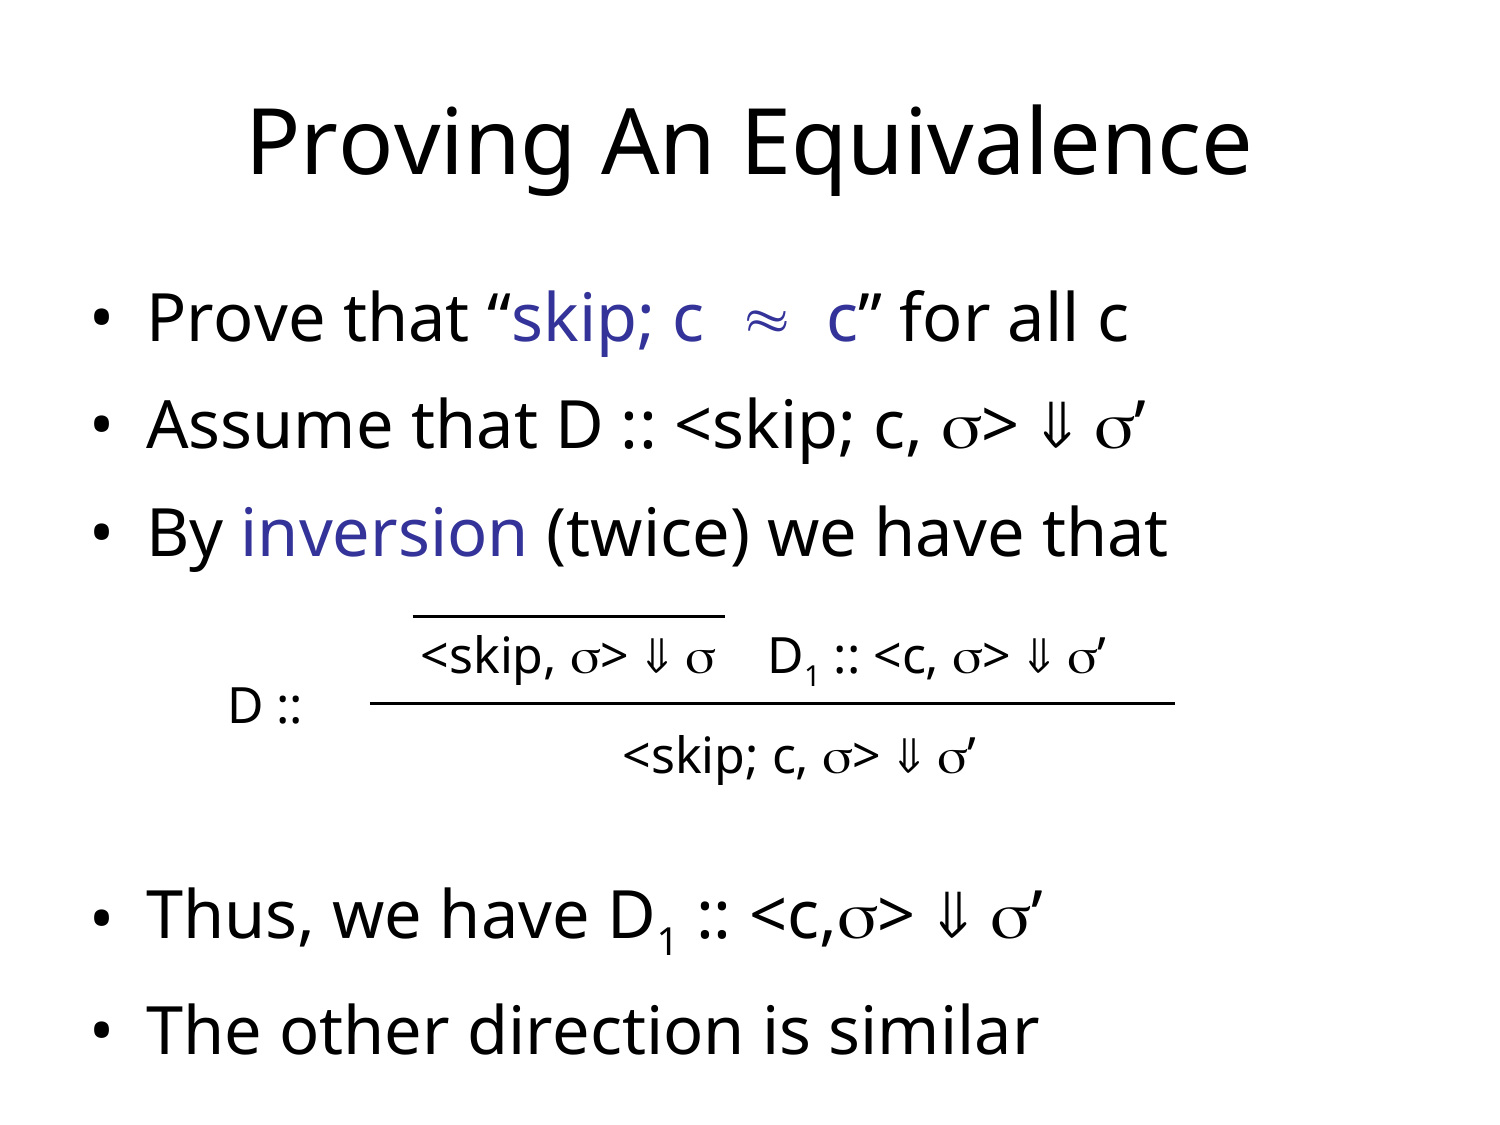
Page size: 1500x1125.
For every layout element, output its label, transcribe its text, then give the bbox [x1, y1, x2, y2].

title Proving An Equivalence [75, 45, 1426, 233]
text_box <skip, >   D1 :: <c, >  ’ [367, 612, 1122, 703]
text_box <skip; c, >  ’ [607, 712, 992, 797]
list Prove that “skip; c  c” for all c Assume that D :: <skip; c, >  ’ By inversion (twice) we have that Thus, we have D1 :: <c,>  ’ The other direction is similar [75, 262, 1426, 1031]
text_box D :: [212, 662, 338, 747]
